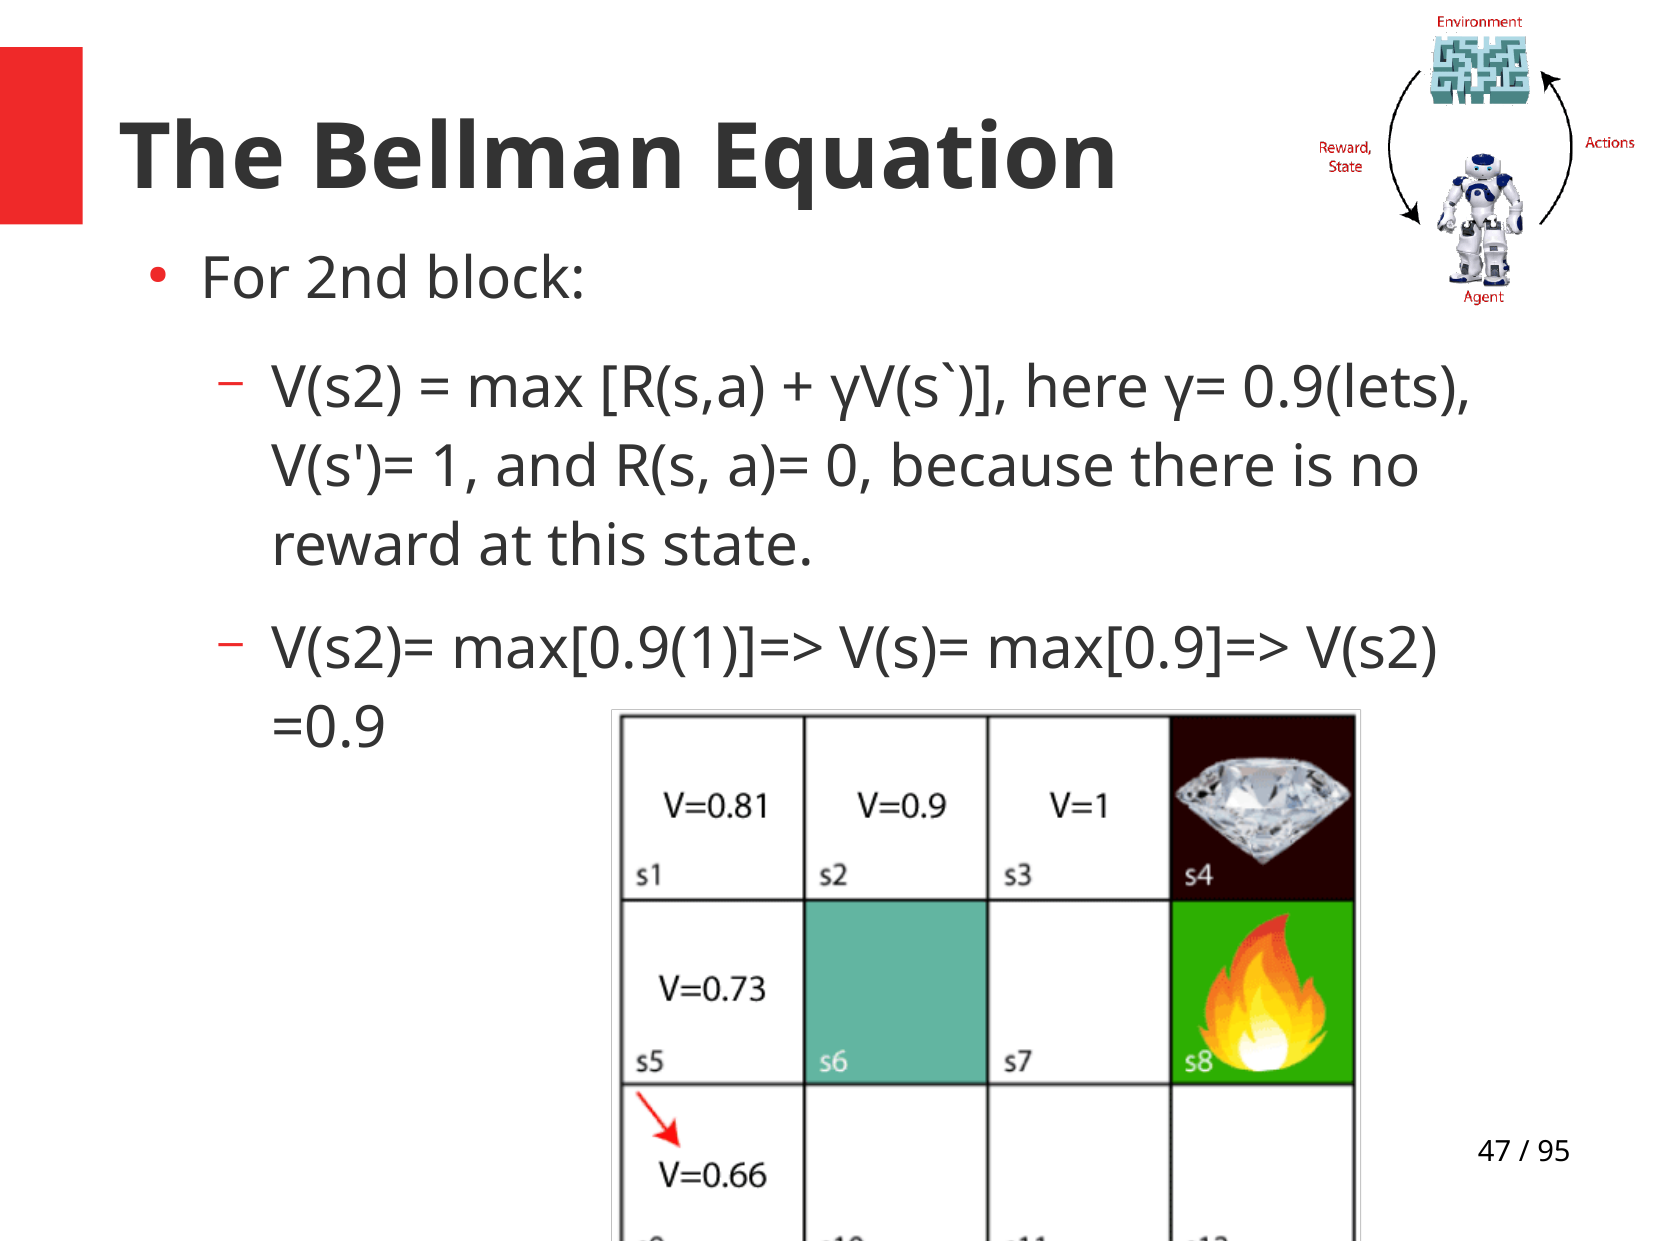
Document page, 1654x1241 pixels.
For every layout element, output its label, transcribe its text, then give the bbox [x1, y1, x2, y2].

picture [590, 674, 1372, 1241]
title The Bellman Equation [118, 28, 1311, 278]
list For 2nd block: V(s2) = max [R(s,a) + γV(s`)], here γ= 0.9(lets), V(s')= 1, and R(s, a)= 0, because there is no reward at this state. V(s2)= max[0.9(1)]=> V(s)= max[0.9]=> V(s2) =0.9 [129, 236, 1548, 956]
picture [1311, 11, 1642, 310]
